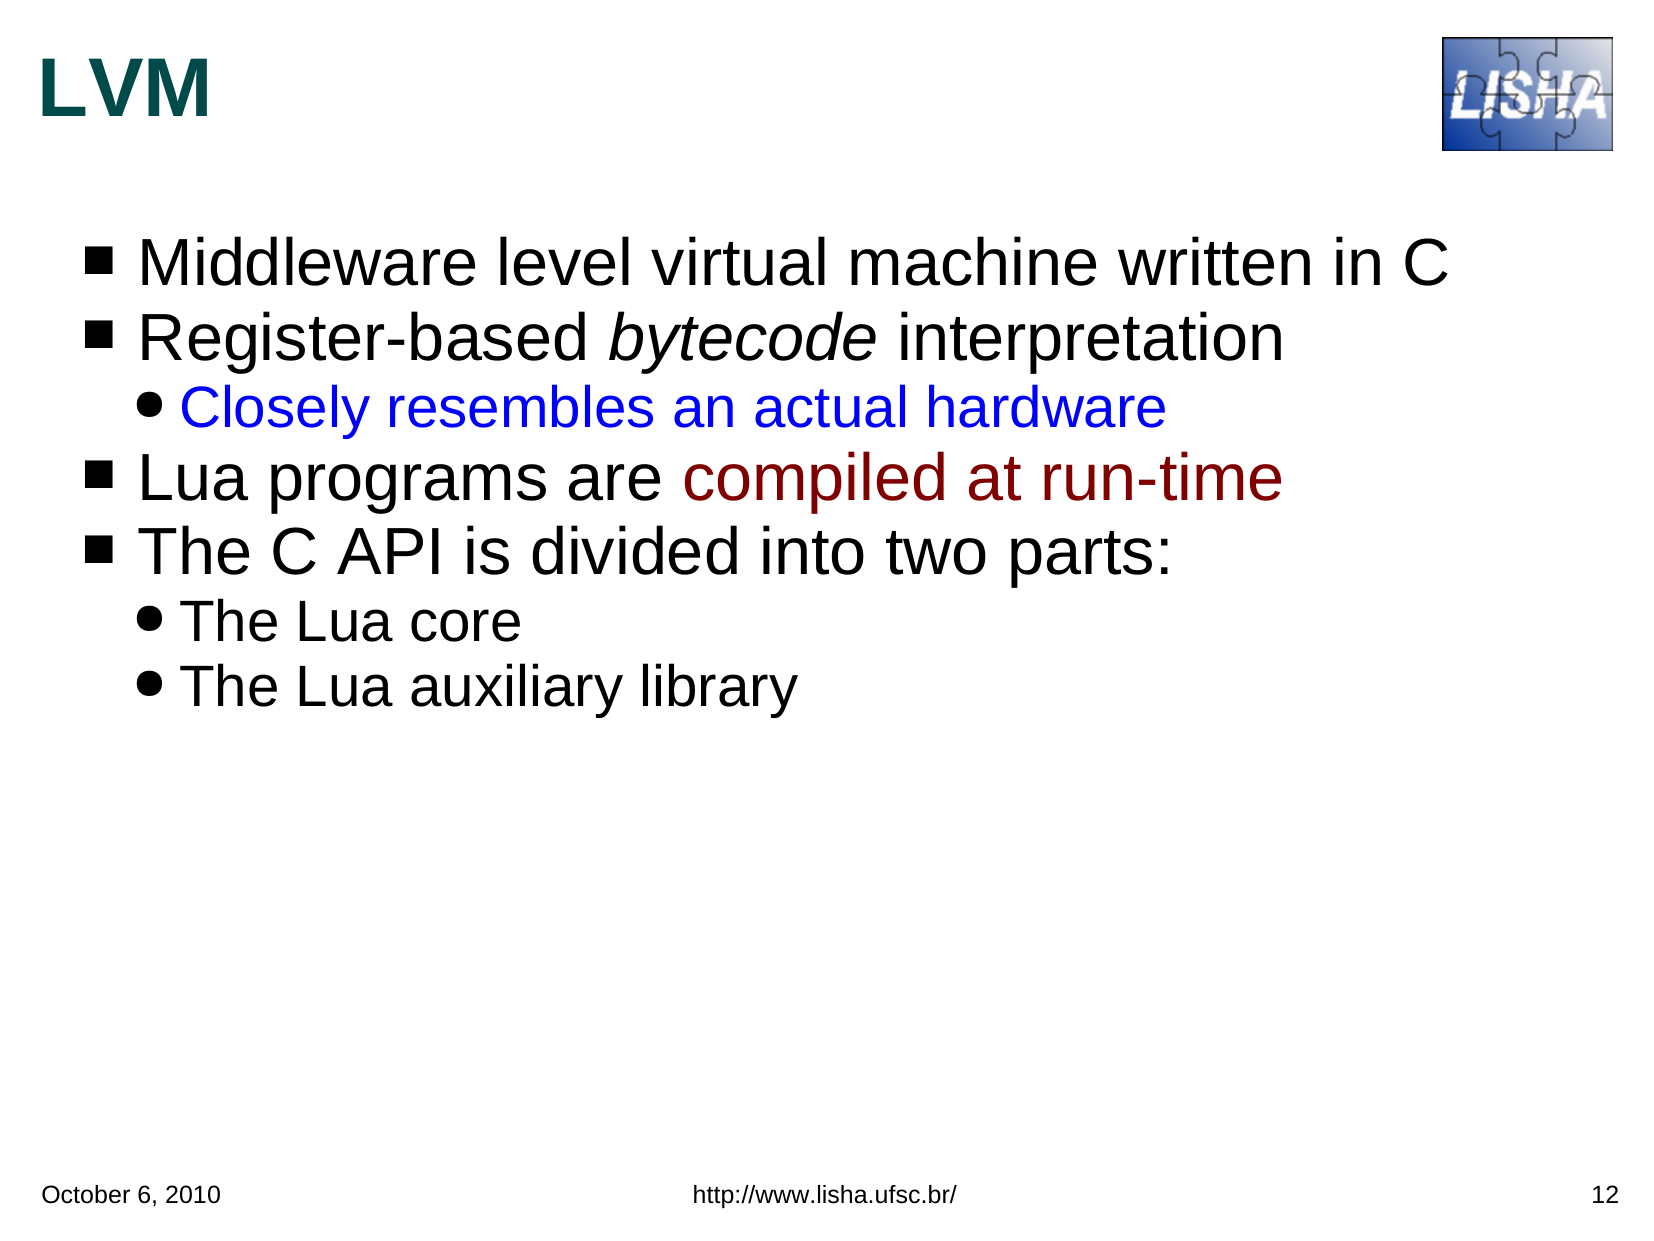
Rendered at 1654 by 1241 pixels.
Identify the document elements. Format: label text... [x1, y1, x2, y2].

title LVM [37, 37, 1426, 151]
list Middleware level virtual machine written in C Register-based bytecode interpretation Closely resembles an actual hardware Lua programs are compiled at run-time The C API is divided into two parts: The Lua core The Lua auxiliary library [37, 225, 1613, 1163]
picture [1442, 37, 1613, 151]
